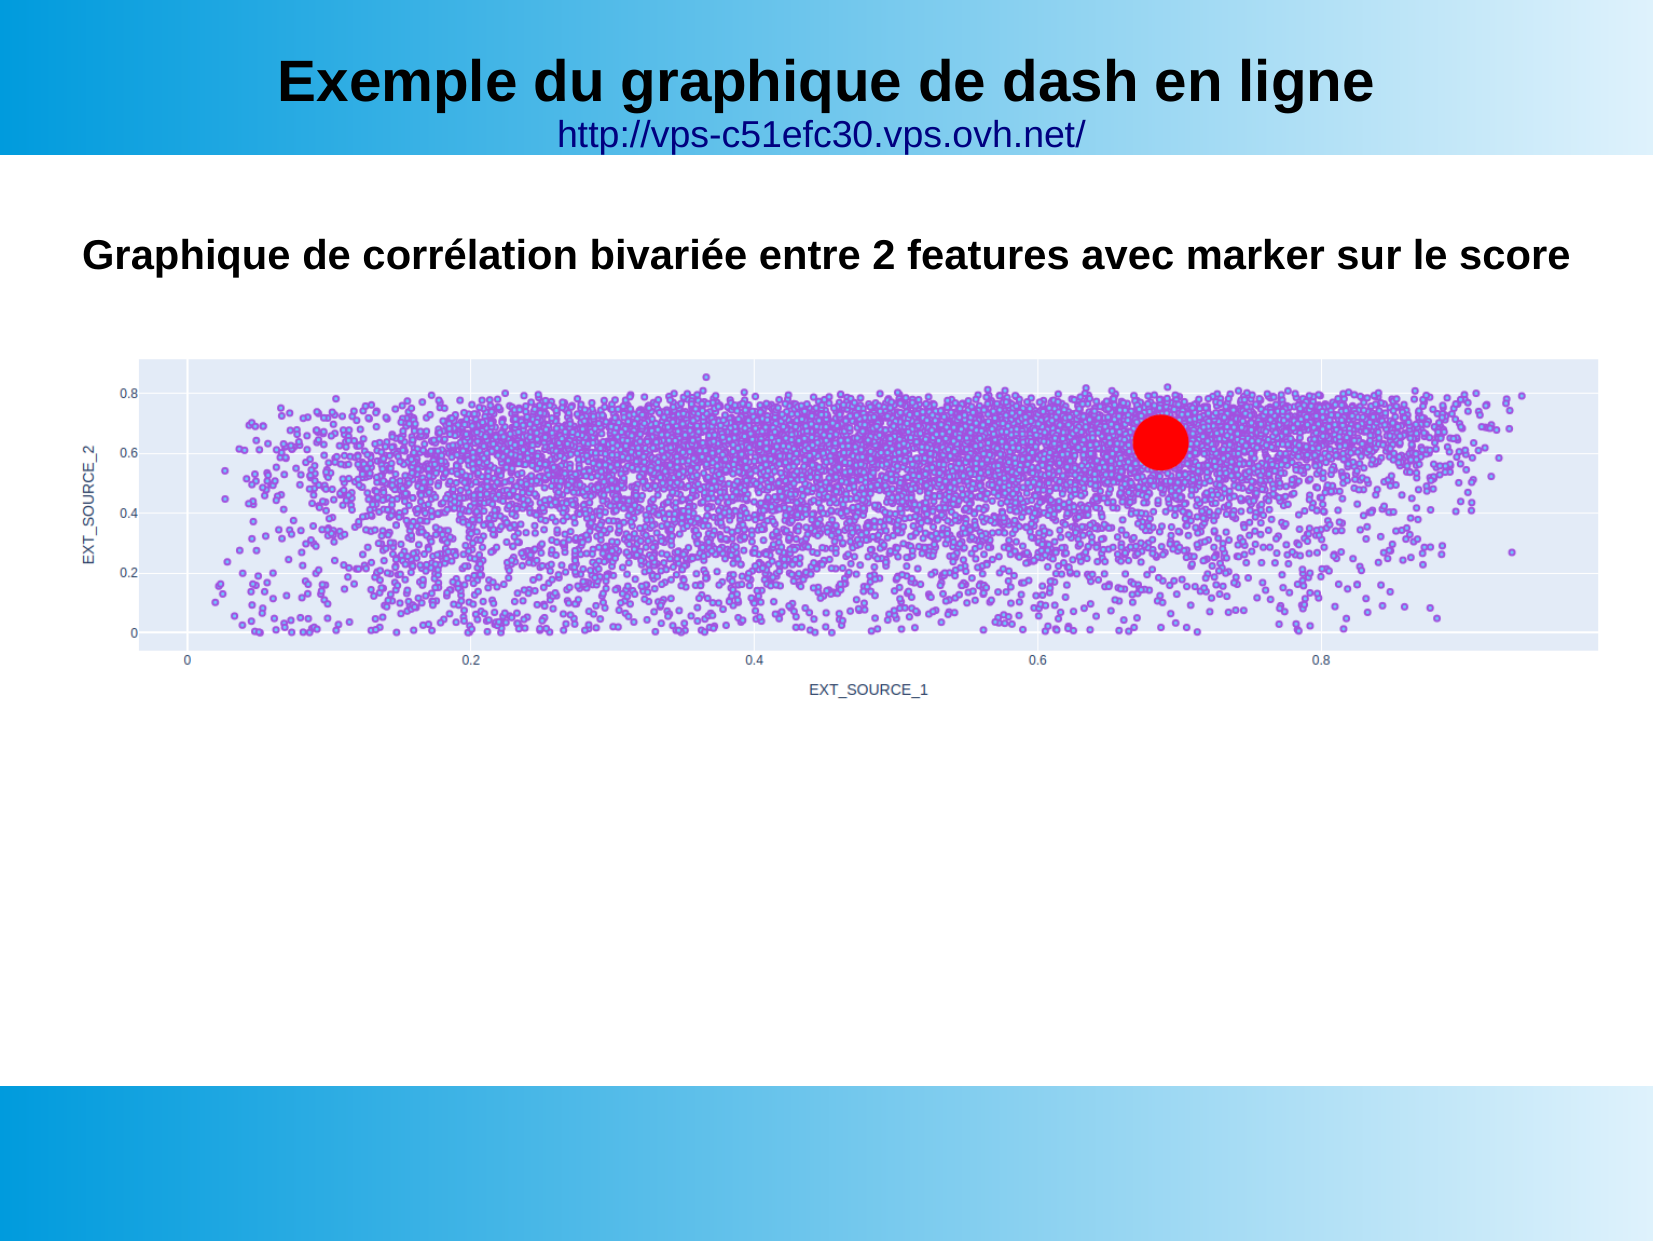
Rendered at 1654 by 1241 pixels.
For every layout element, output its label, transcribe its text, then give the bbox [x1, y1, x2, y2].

text_box Graphique de corrélation bivariée entre 2 features avec marker sur le score [59, 224, 1595, 286]
title Exemple du graphique de dash en ligne http://vps-c51efc30.vps.ovh.net/ [82, 48, 1571, 156]
picture [70, 342, 1623, 709]
